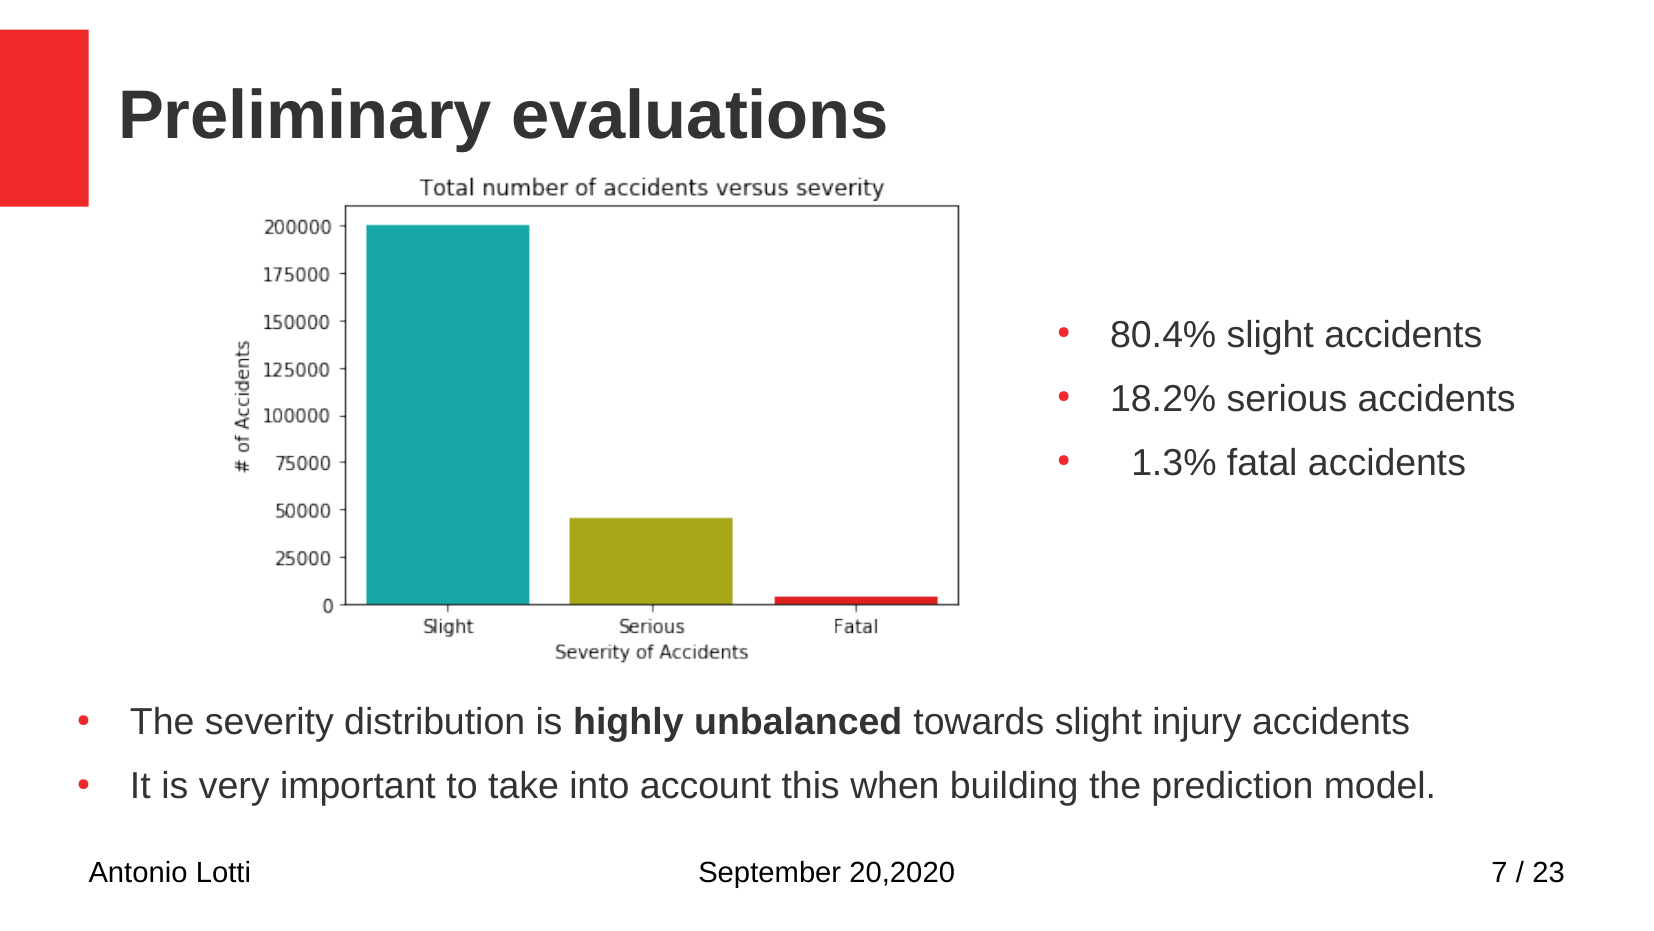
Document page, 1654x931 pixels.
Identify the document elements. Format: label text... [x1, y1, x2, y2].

title Preliminary evaluations [118, 37, 1571, 193]
list The severity distribution is highly unbalanced towards slight injury accidents It is very important to take into account this when building the prediction model. [59, 700, 1477, 827]
picture [224, 165, 971, 674]
list 80.4% slight accidents 18.2% serious accidents 1.3% fatal accidents [1039, 312, 1542, 499]
